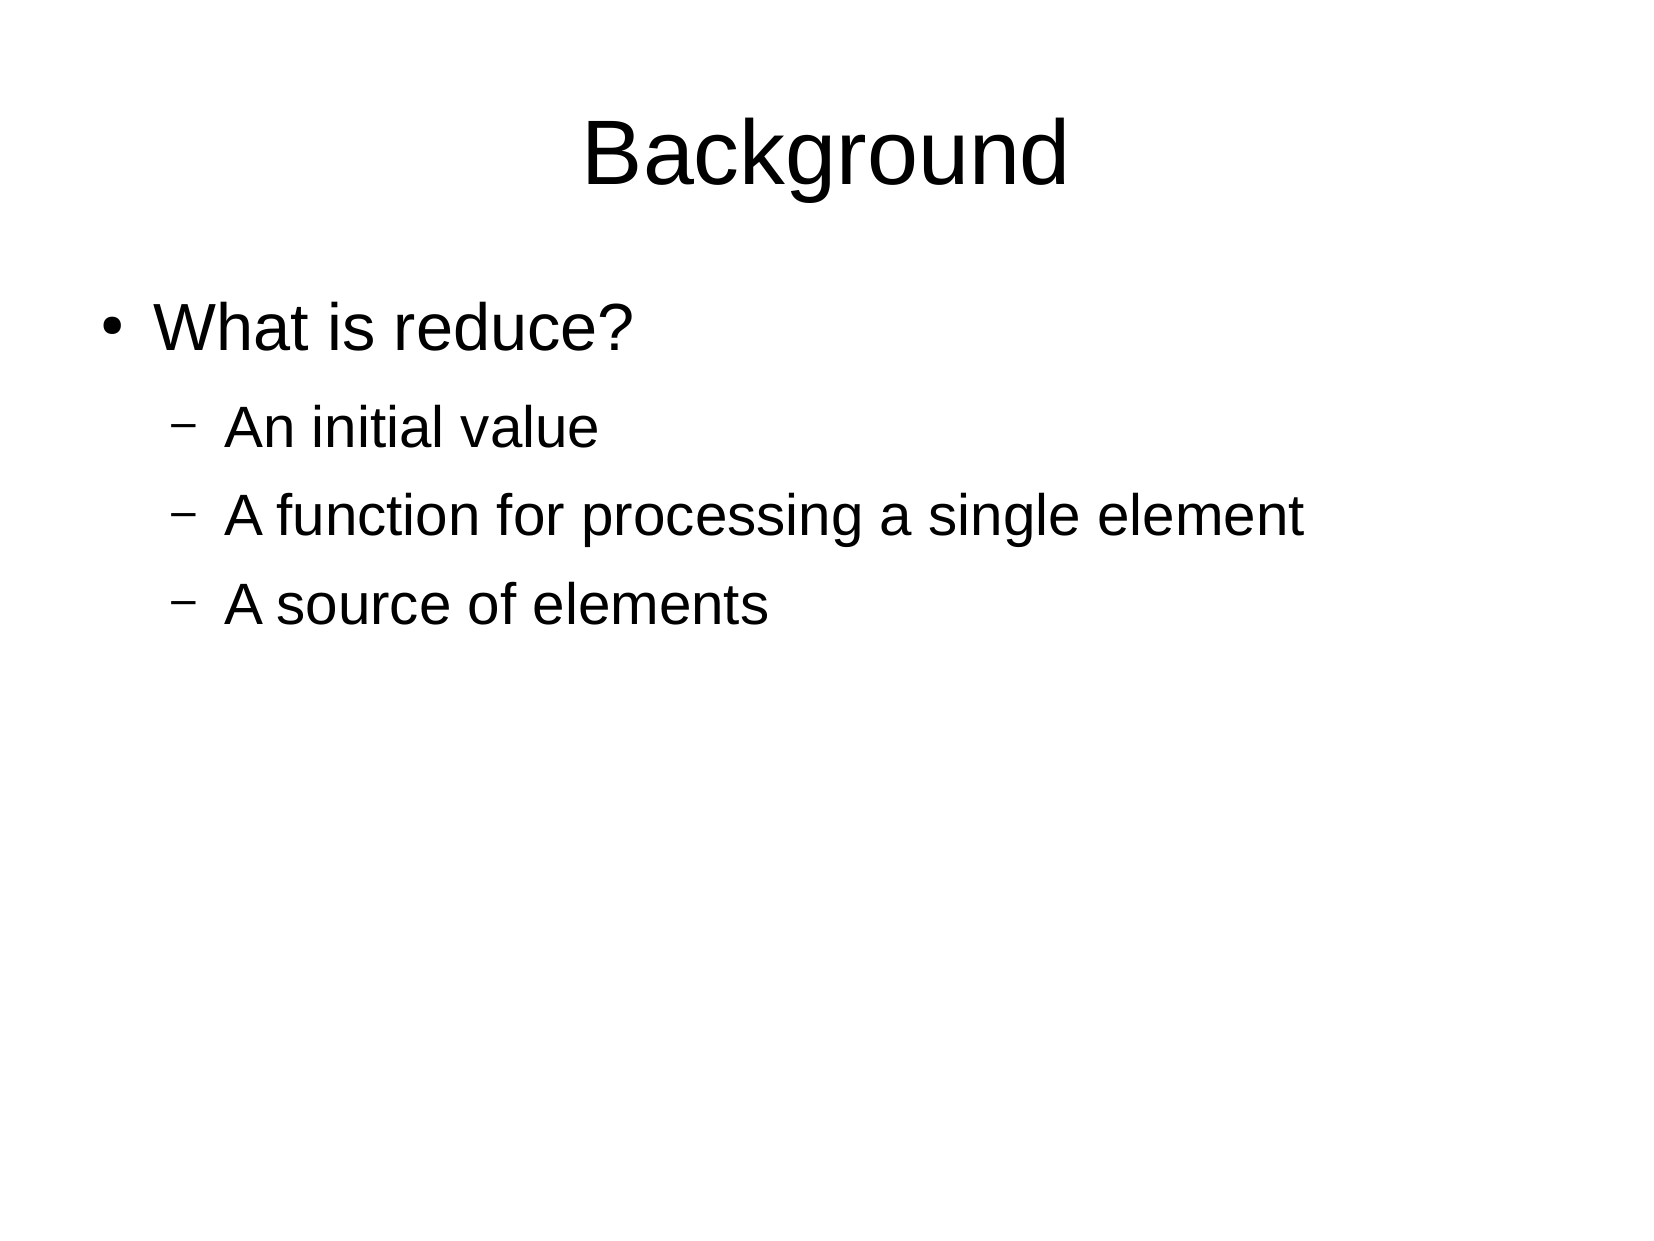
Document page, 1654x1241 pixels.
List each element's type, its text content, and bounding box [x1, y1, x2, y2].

list What is reduce? An initial value A function for processing a single element A source of elements [82, 290, 1571, 1109]
title Background [82, 49, 1571, 257]
